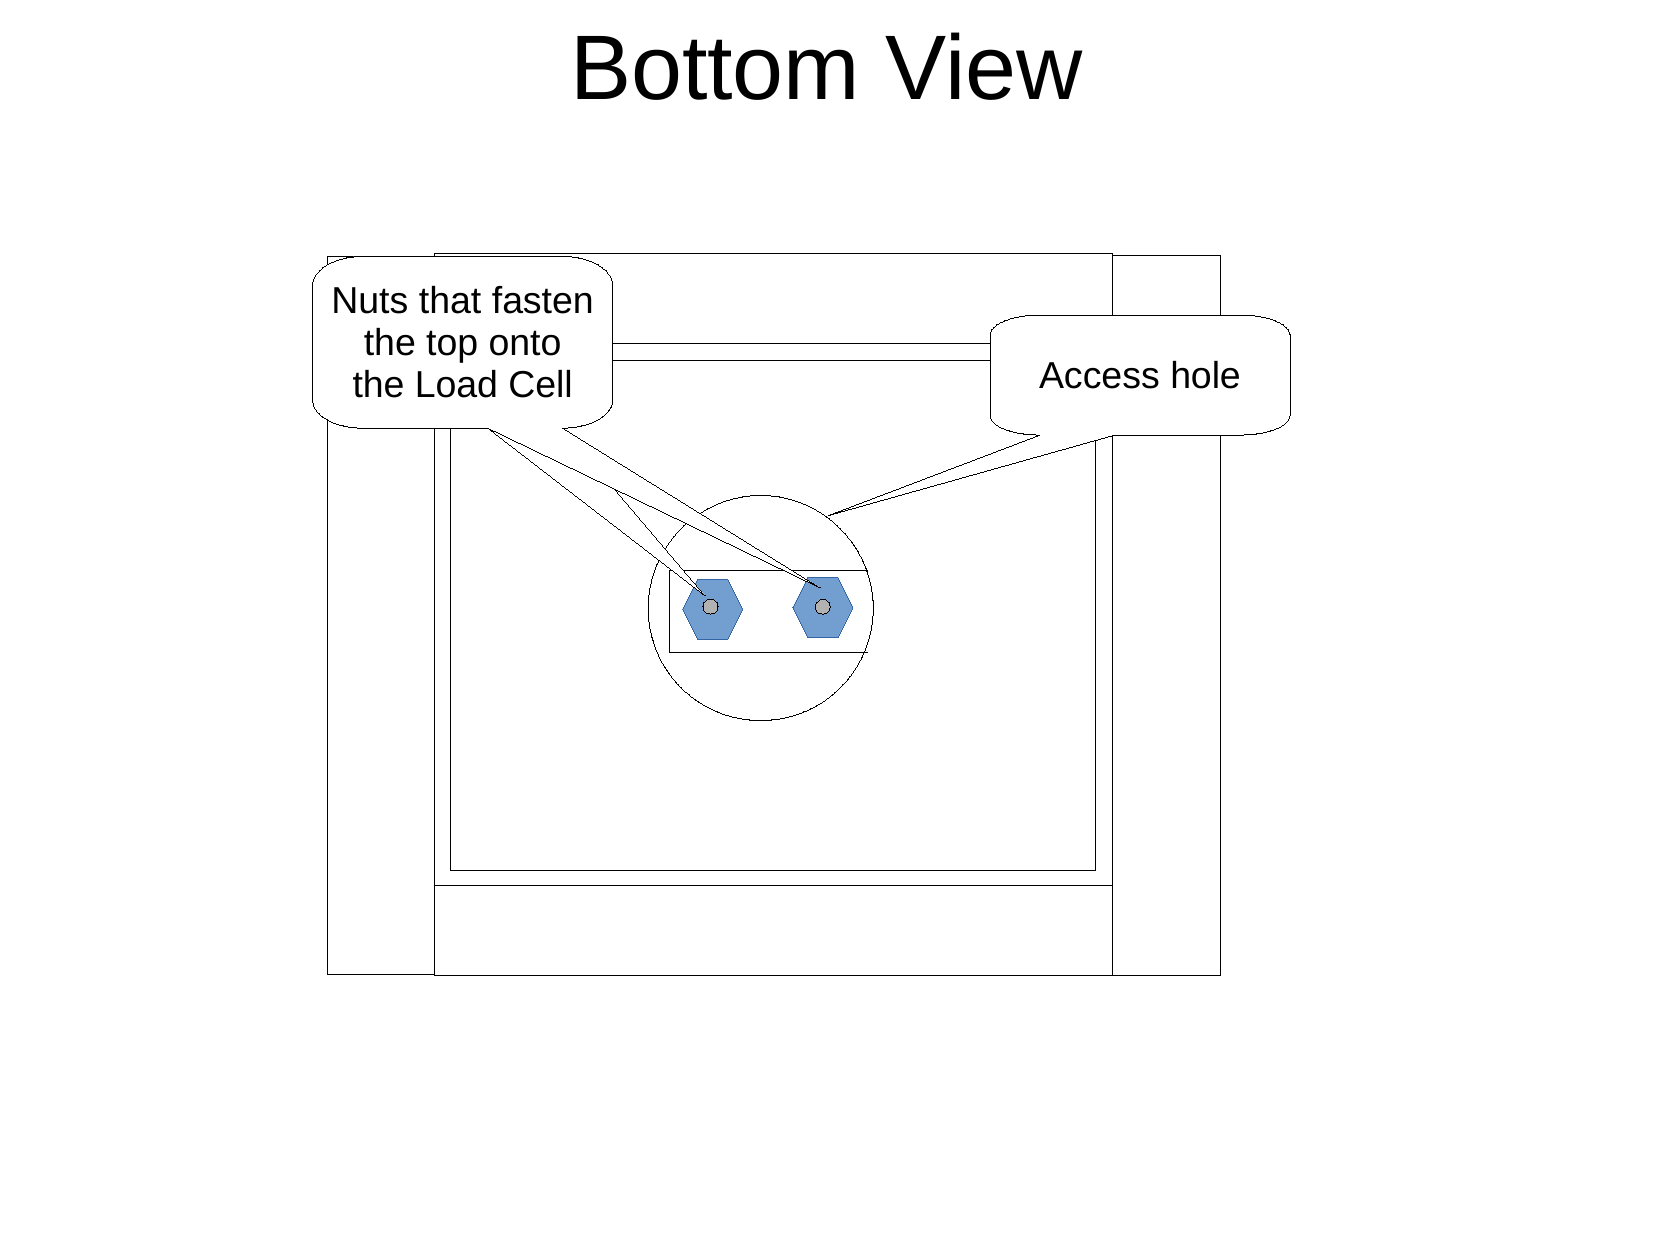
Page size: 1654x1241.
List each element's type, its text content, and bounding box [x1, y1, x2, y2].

text_box Access hole [828, 315, 1291, 516]
text_box [618, 492, 781, 570]
text_box [434, 253, 1221, 344]
text_box Nuts that fasten the top onto the Load Cell [490, 430, 706, 596]
text_box [450, 360, 1096, 871]
text_box Nuts that fasten the top onto the Load Cell [312, 256, 821, 588]
text_box [327, 256, 353, 264]
text_box [327, 421, 1221, 976]
title Bottom View [82, 2, 1571, 133]
